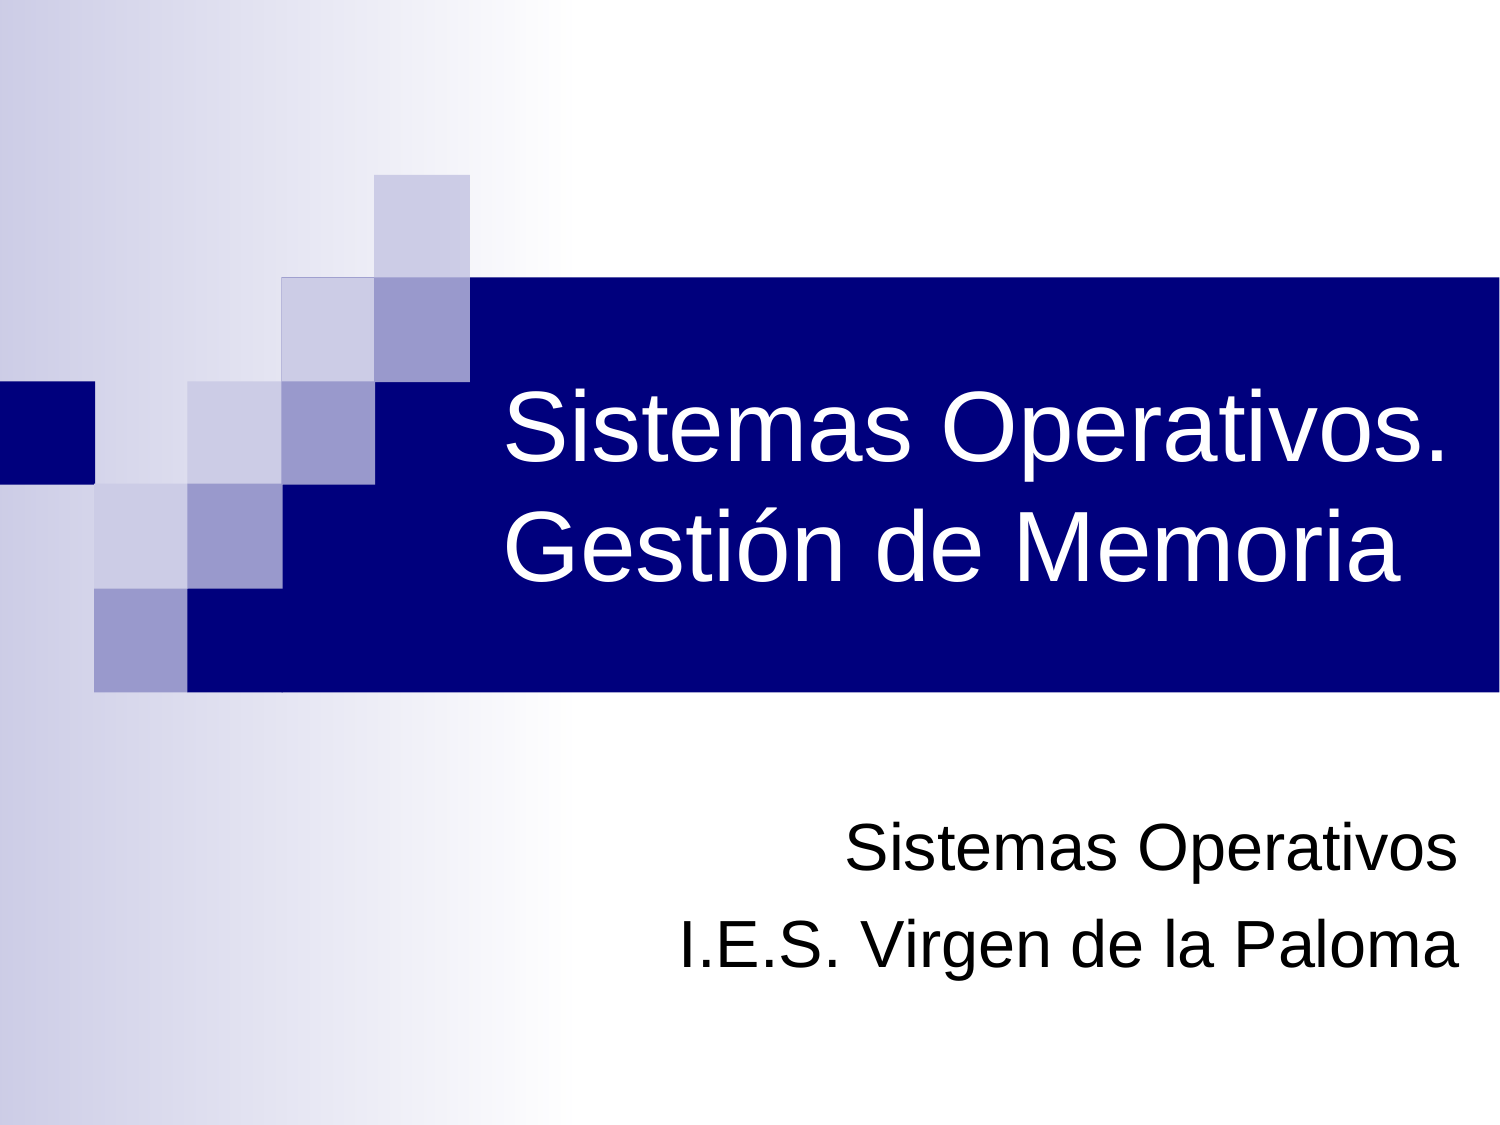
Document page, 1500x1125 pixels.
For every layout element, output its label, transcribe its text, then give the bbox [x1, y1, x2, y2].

text_box Sistemas Operativos. Gestión de Memoria [487, 299, 1476, 663]
text_box Sistemas Operativos I.E.S. Virgen de la Paloma [100, 699, 1476, 988]
